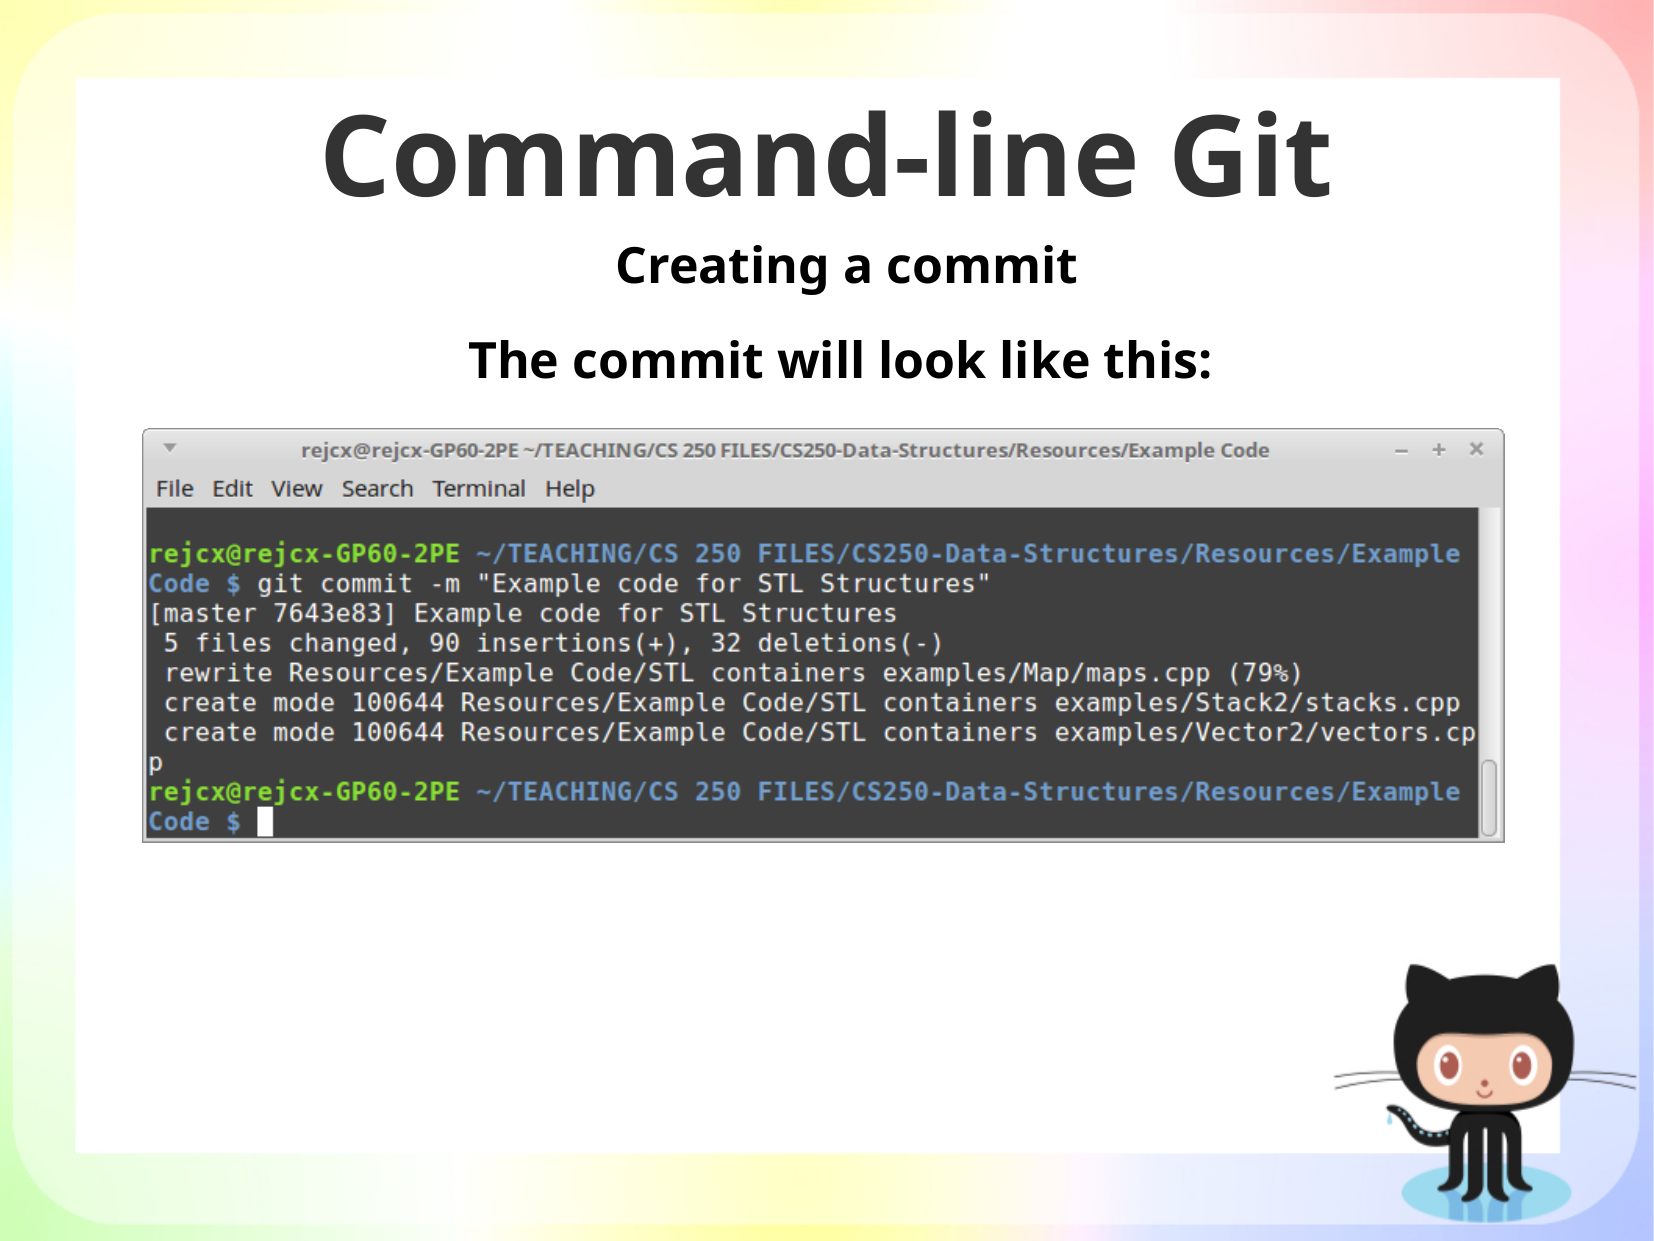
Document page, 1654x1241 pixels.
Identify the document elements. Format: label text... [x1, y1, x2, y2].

text_box The commit will look like this: [142, 324, 1539, 421]
picture [0, 0, 1654, 1241]
title Command-line Git [82, 49, 1571, 257]
text_box Creating a commit [160, 230, 1535, 289]
